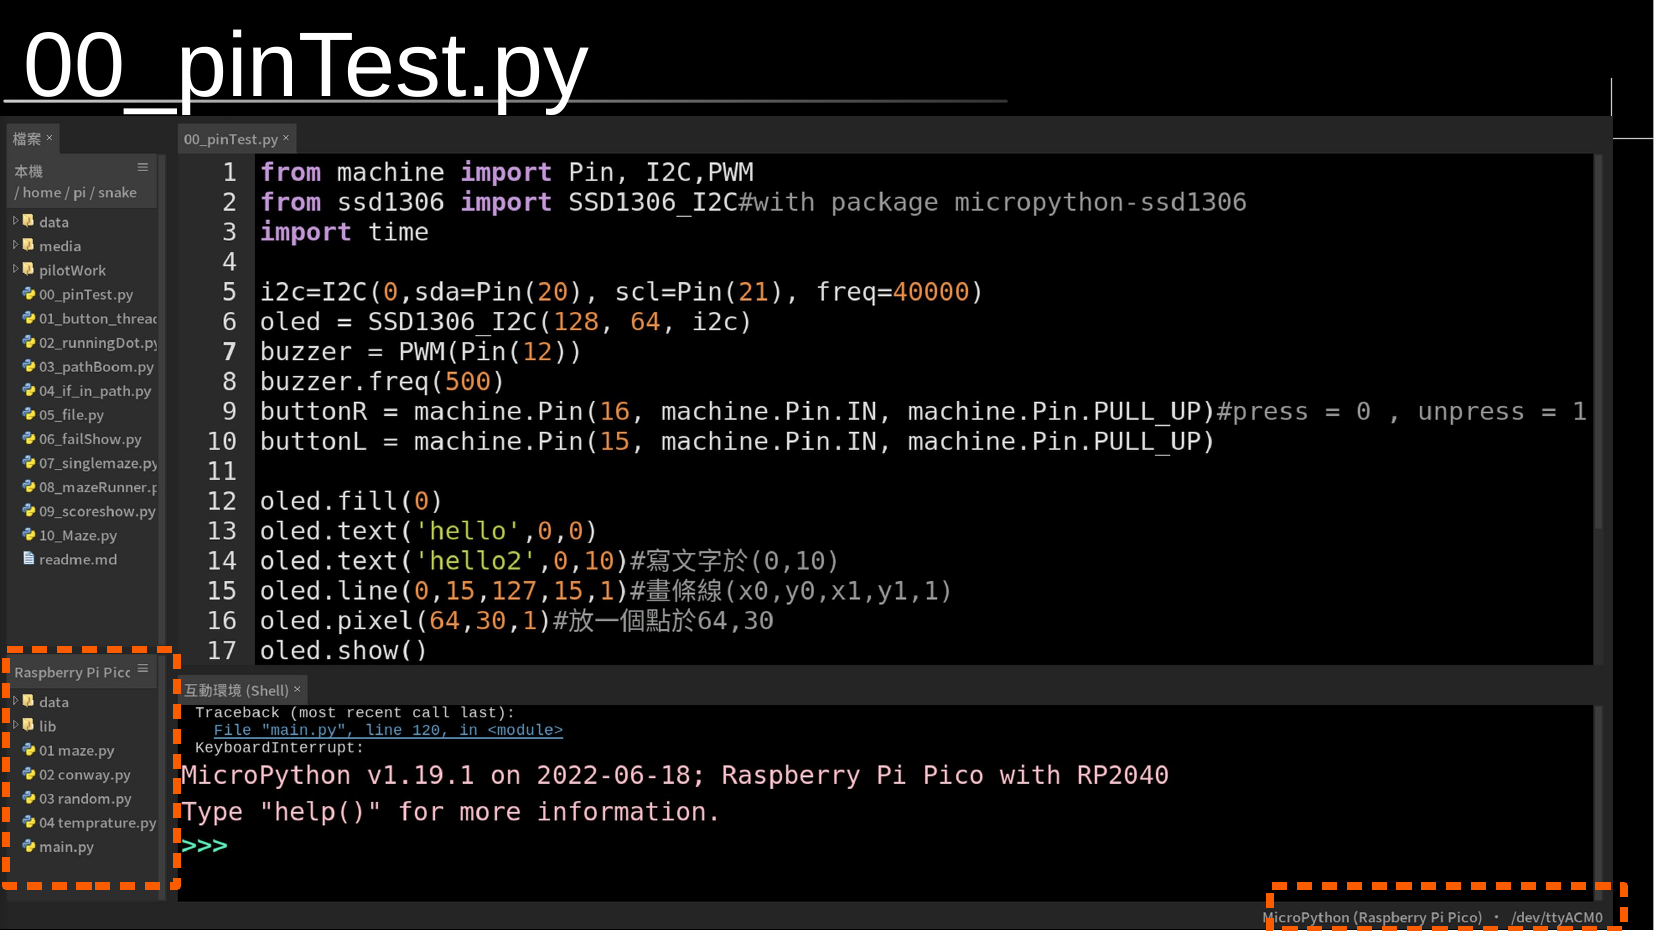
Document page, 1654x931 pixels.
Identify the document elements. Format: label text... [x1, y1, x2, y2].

title 00_pinTest.py [23, 11, 1589, 116]
text_box [5, 649, 178, 886]
text_box [1269, 885, 1625, 931]
picture [0, 116, 1613, 929]
